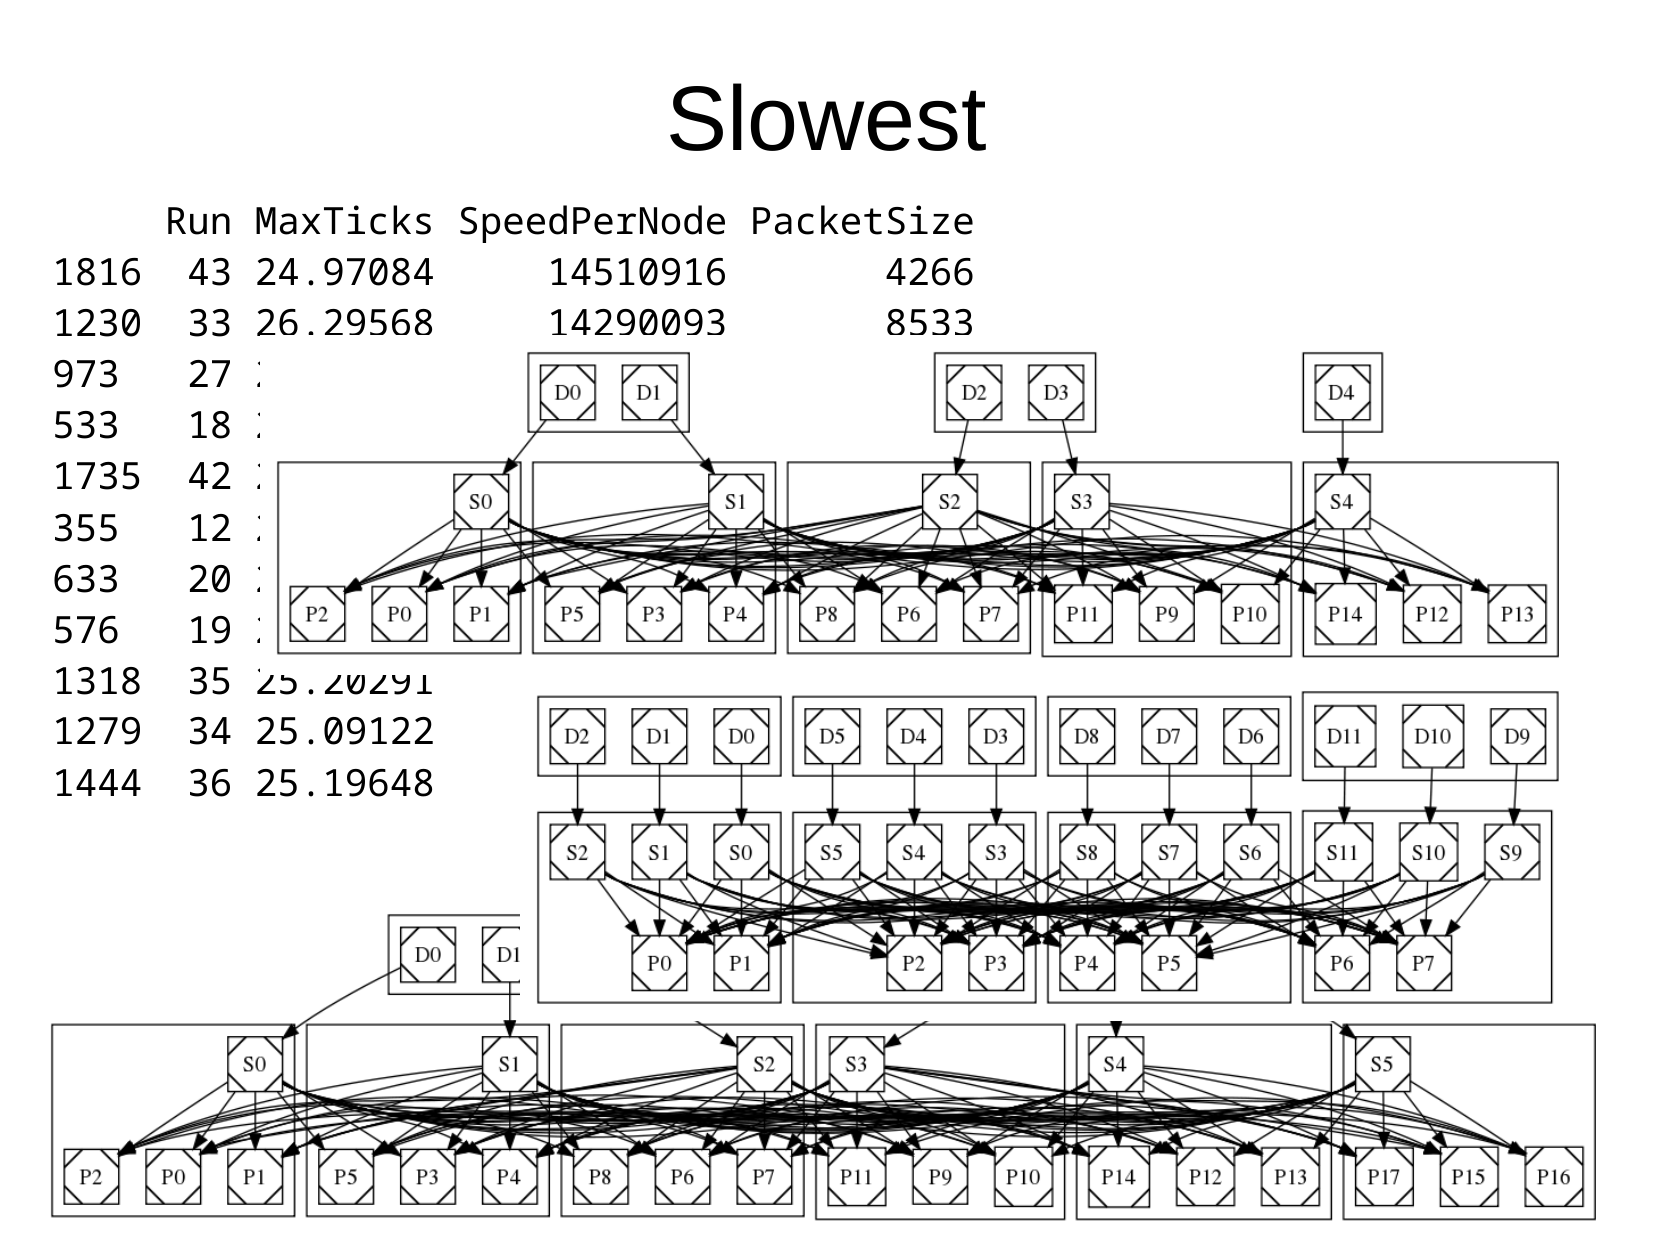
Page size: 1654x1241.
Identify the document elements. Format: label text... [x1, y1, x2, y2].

picture [34, 335, 1613, 1238]
text_box Run MaxTicks SpeedPerNode PacketSize 1816 43 24.97084 14510916 4266 1230 33 26.29568 14290093 8533 973 27 25.35372 14262199 5688 533 18 23.50485 14155003 10240 1735 42 28.31244 13886284 4266 355 12 23.22728 13423415 8533 633 20 25.34346 13294826 10240 576 19 25.10087 13253609 10240 1318 35 25.20291 12446328 8533 1279 34 25.09122 12436949 8533 1444 36 25.19648 12430458 8533 [37, 187, 1029, 676]
title Slowest [82, 49, 1571, 188]
